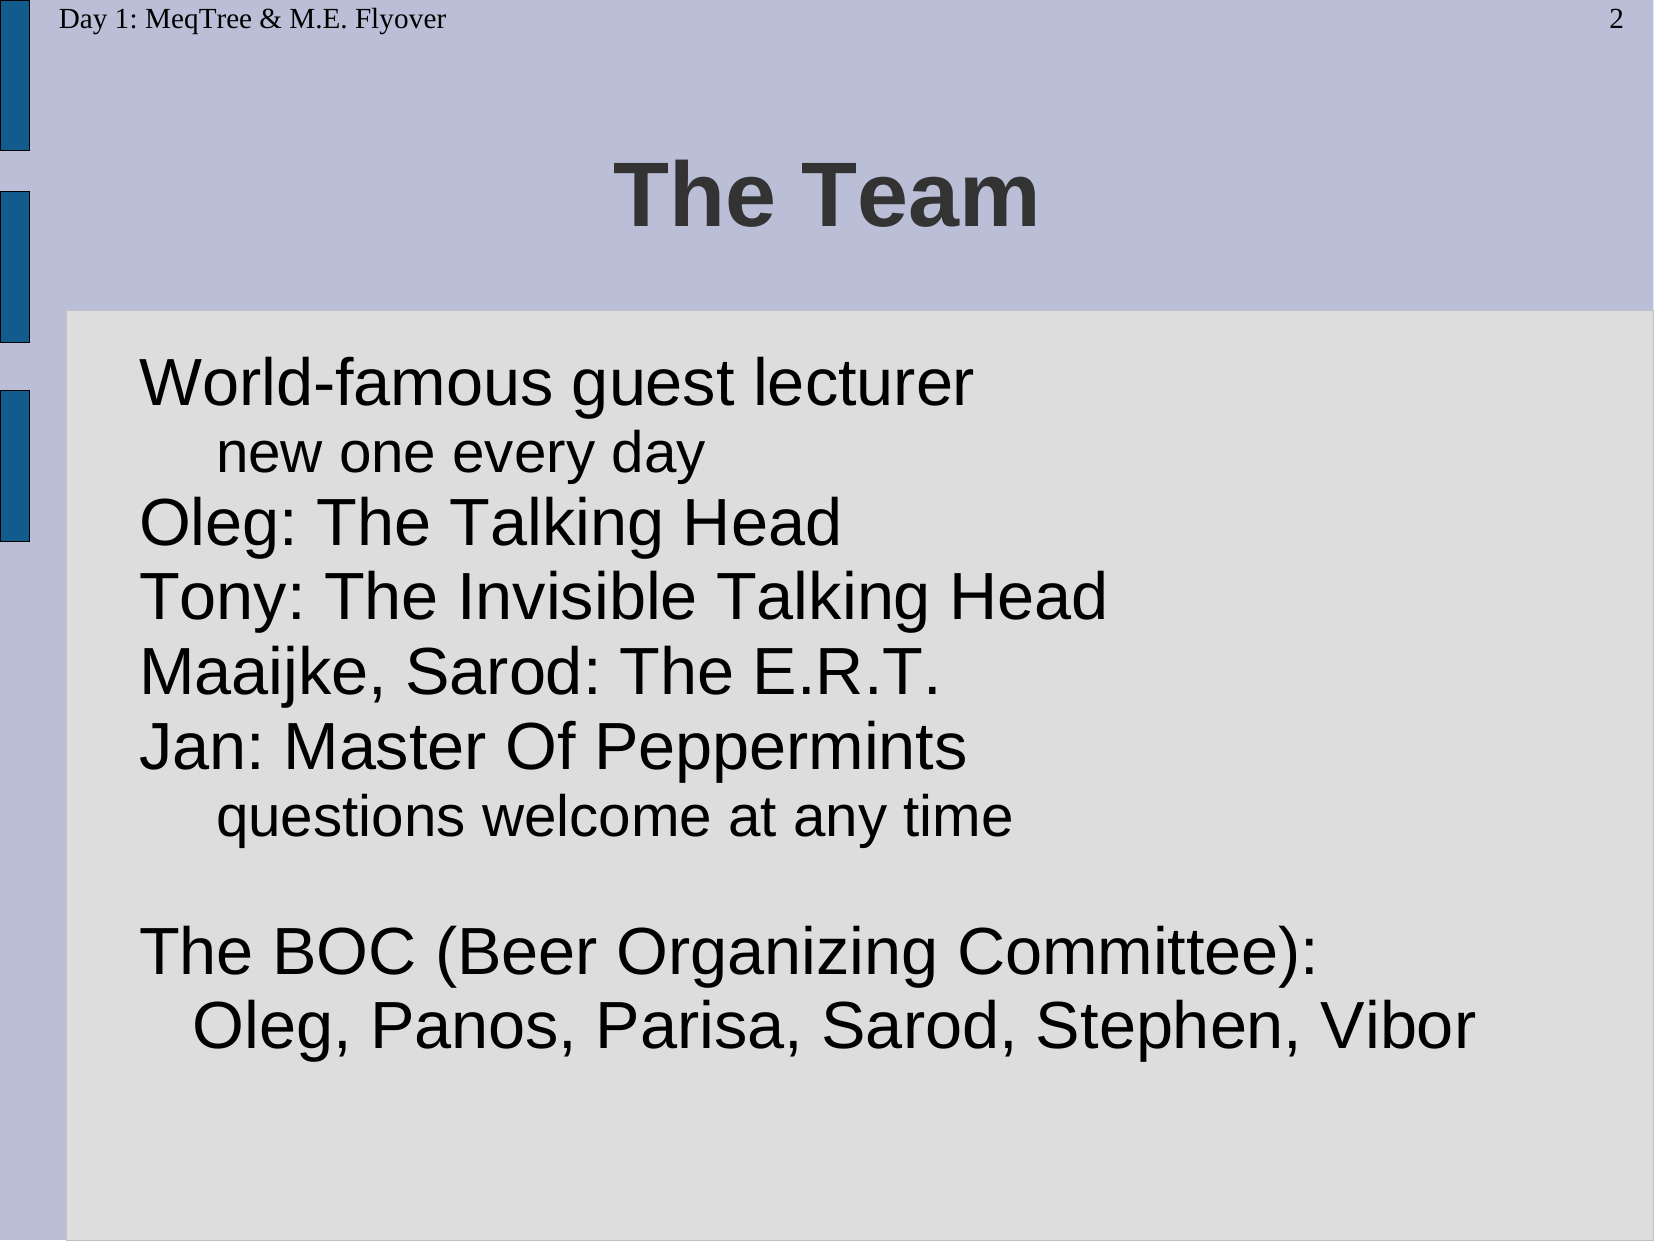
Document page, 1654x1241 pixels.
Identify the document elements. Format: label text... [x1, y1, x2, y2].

list World-famous guest lecturer new one every day Oleg: The Talking Head Tony: The Invisible Talking Head Maaijke, Sarod: The E.R.T. Jan: Master Of Peppermints questions welcome at any time The BOC (Beer Organizing Committee): Oleg, Panos, Parisa, Sarod, Stephen, Vibor [121, 344, 1534, 1112]
title The Team [121, 98, 1534, 291]
